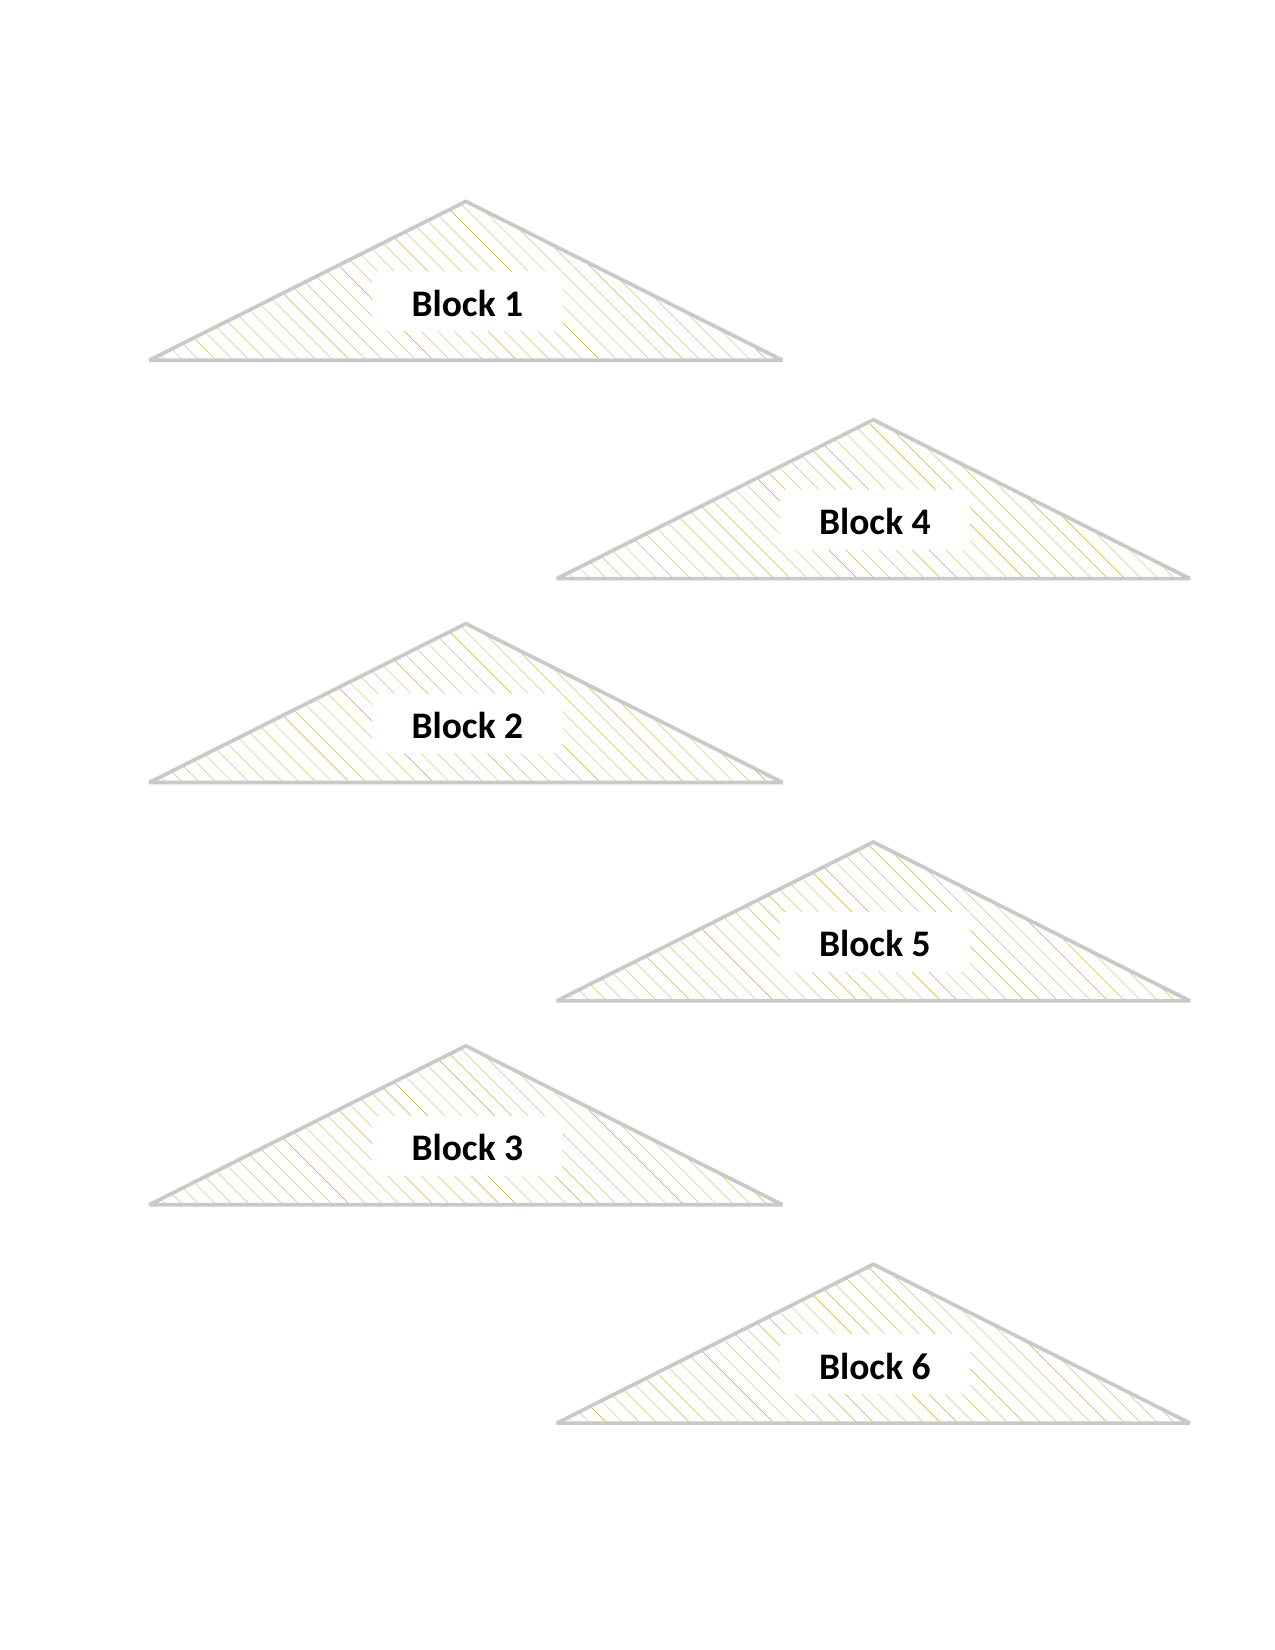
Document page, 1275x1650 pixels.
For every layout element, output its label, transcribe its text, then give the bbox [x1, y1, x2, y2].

text_box Block 1 [372, 271, 563, 332]
text_box [556, 842, 1190, 1001]
text_box [149, 201, 783, 361]
text_box Block 4 [779, 489, 970, 550]
text_box [149, 1045, 783, 1205]
text_box Block 6 [779, 1334, 970, 1395]
text_box [556, 1264, 1190, 1424]
text_box [149, 623, 783, 783]
text_box [556, 419, 1190, 579]
text_box Block 5 [779, 911, 970, 972]
text_box Block 2 [372, 693, 563, 754]
text_box Block 3 [372, 1115, 563, 1176]
